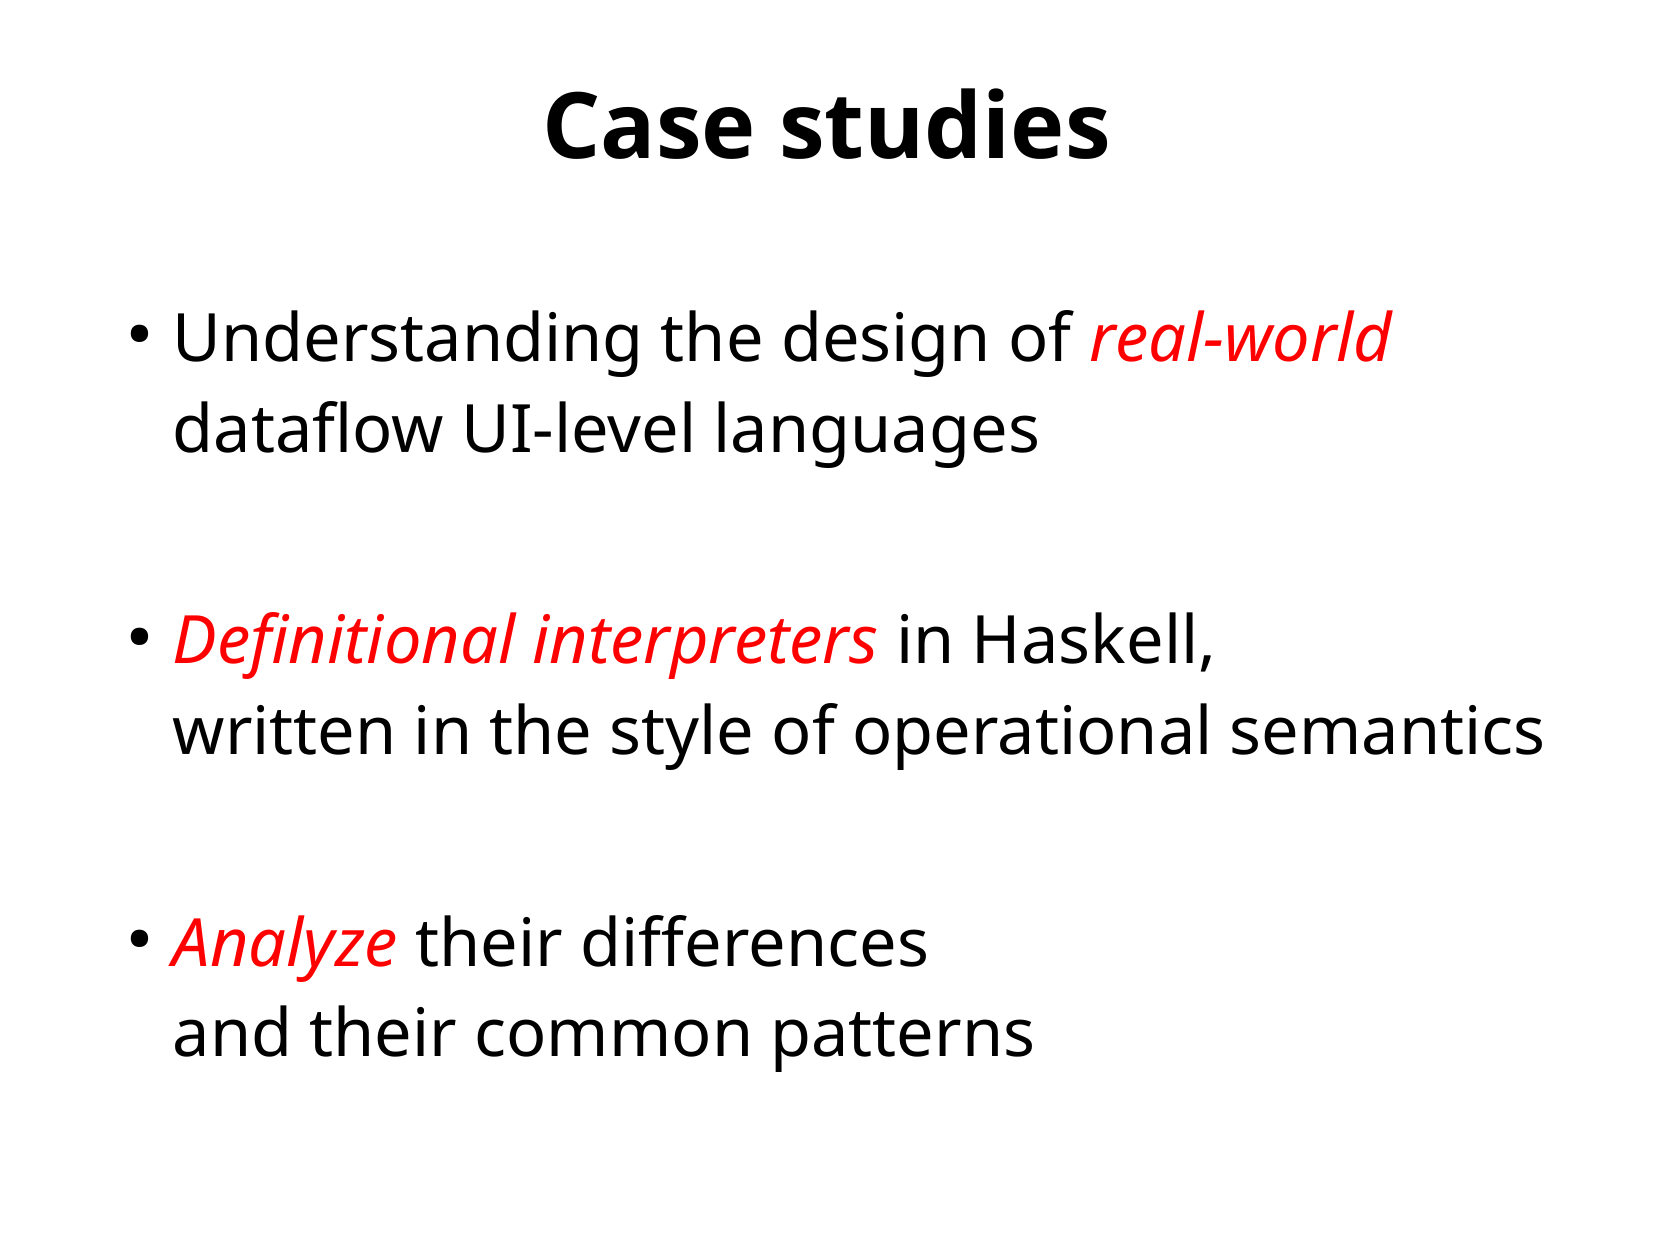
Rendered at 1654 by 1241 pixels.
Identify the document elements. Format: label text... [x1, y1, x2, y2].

title Case studies [82, 19, 1571, 227]
list Understanding the design of real-world dataflow UI-level languages Definitional interpreters in Haskell, written in the style of operational semantics Analyze their differences and their common patterns [82, 290, 1571, 1171]
